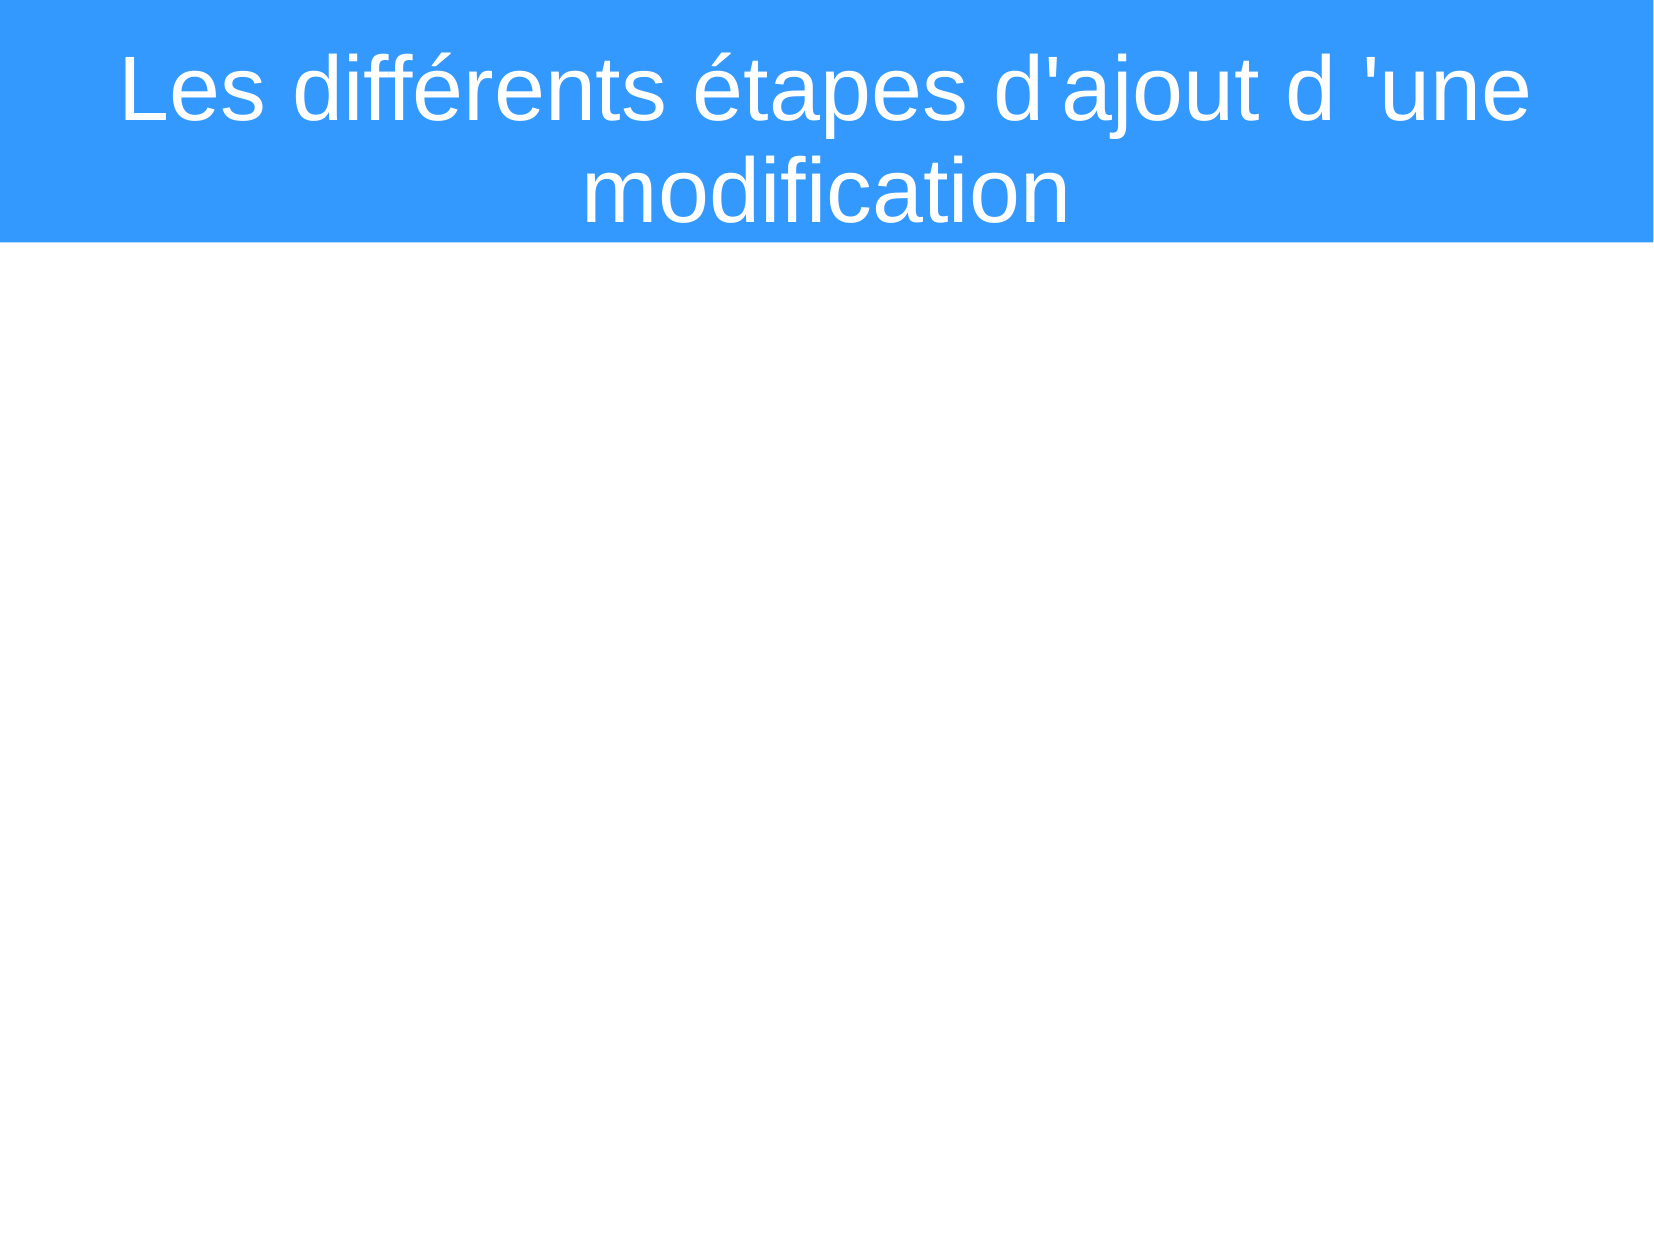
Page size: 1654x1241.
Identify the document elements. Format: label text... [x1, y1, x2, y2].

title Les différents étapes d'ajout d 'une modification [0, 0, 1654, 243]
